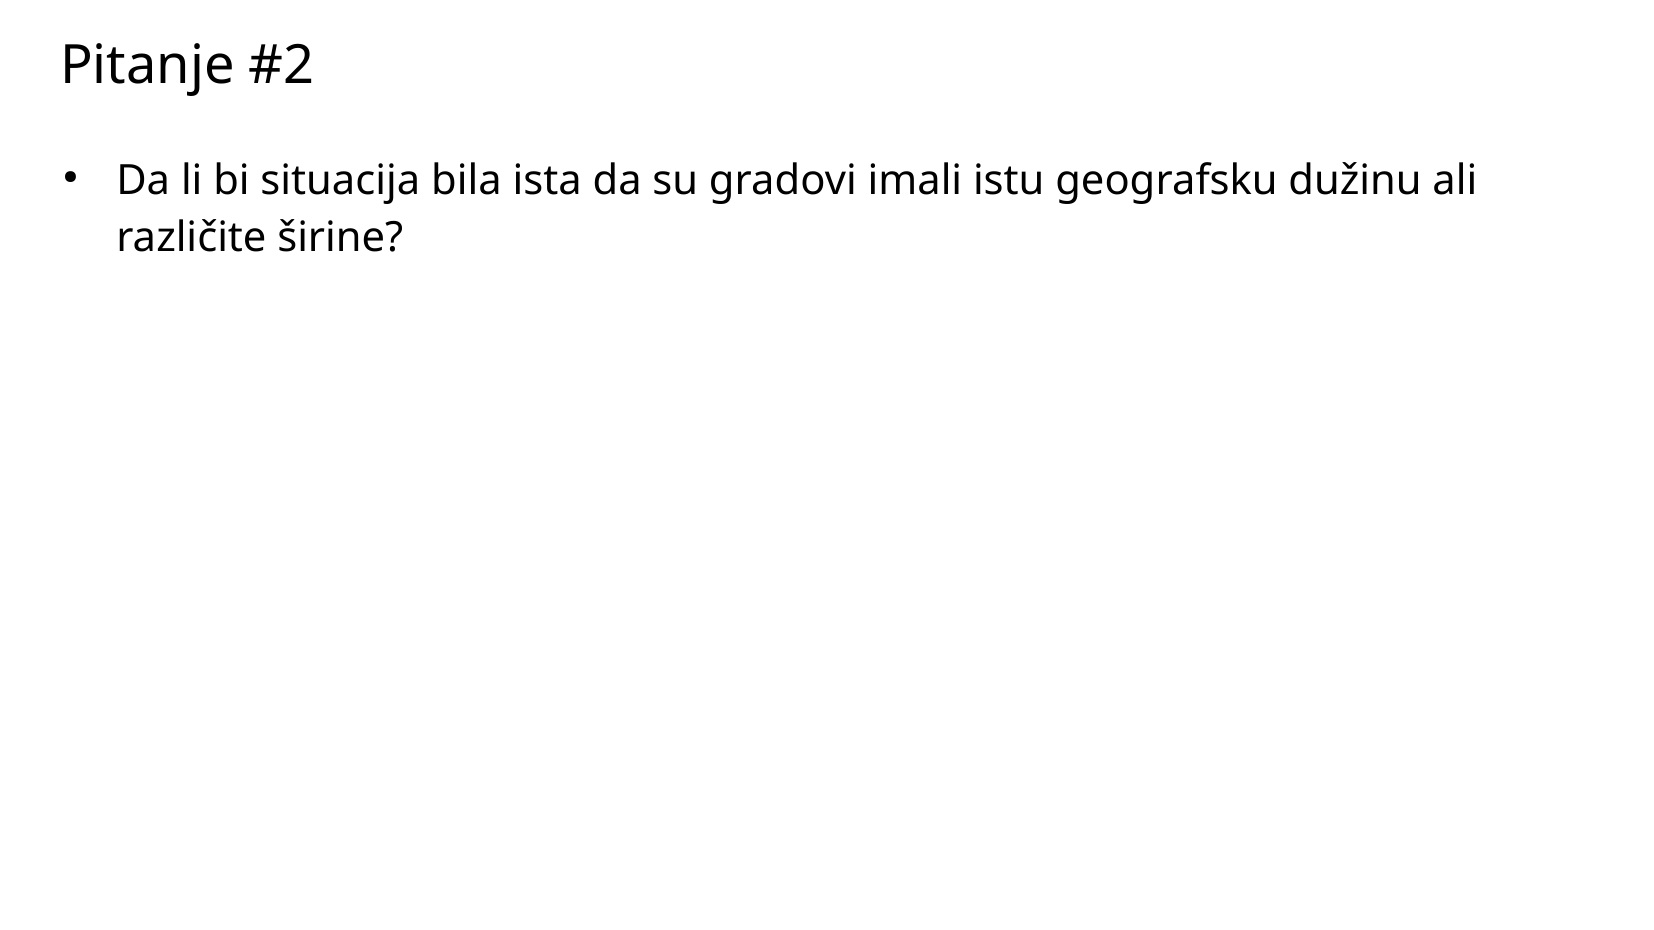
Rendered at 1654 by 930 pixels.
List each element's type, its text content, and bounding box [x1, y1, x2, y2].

title Pitanje #2 [59, 13, 1648, 113]
list Da li bi situacija bila ista da su gradovi imali istu geografsku dužinu ali različite širine? [45, 149, 1635, 880]
